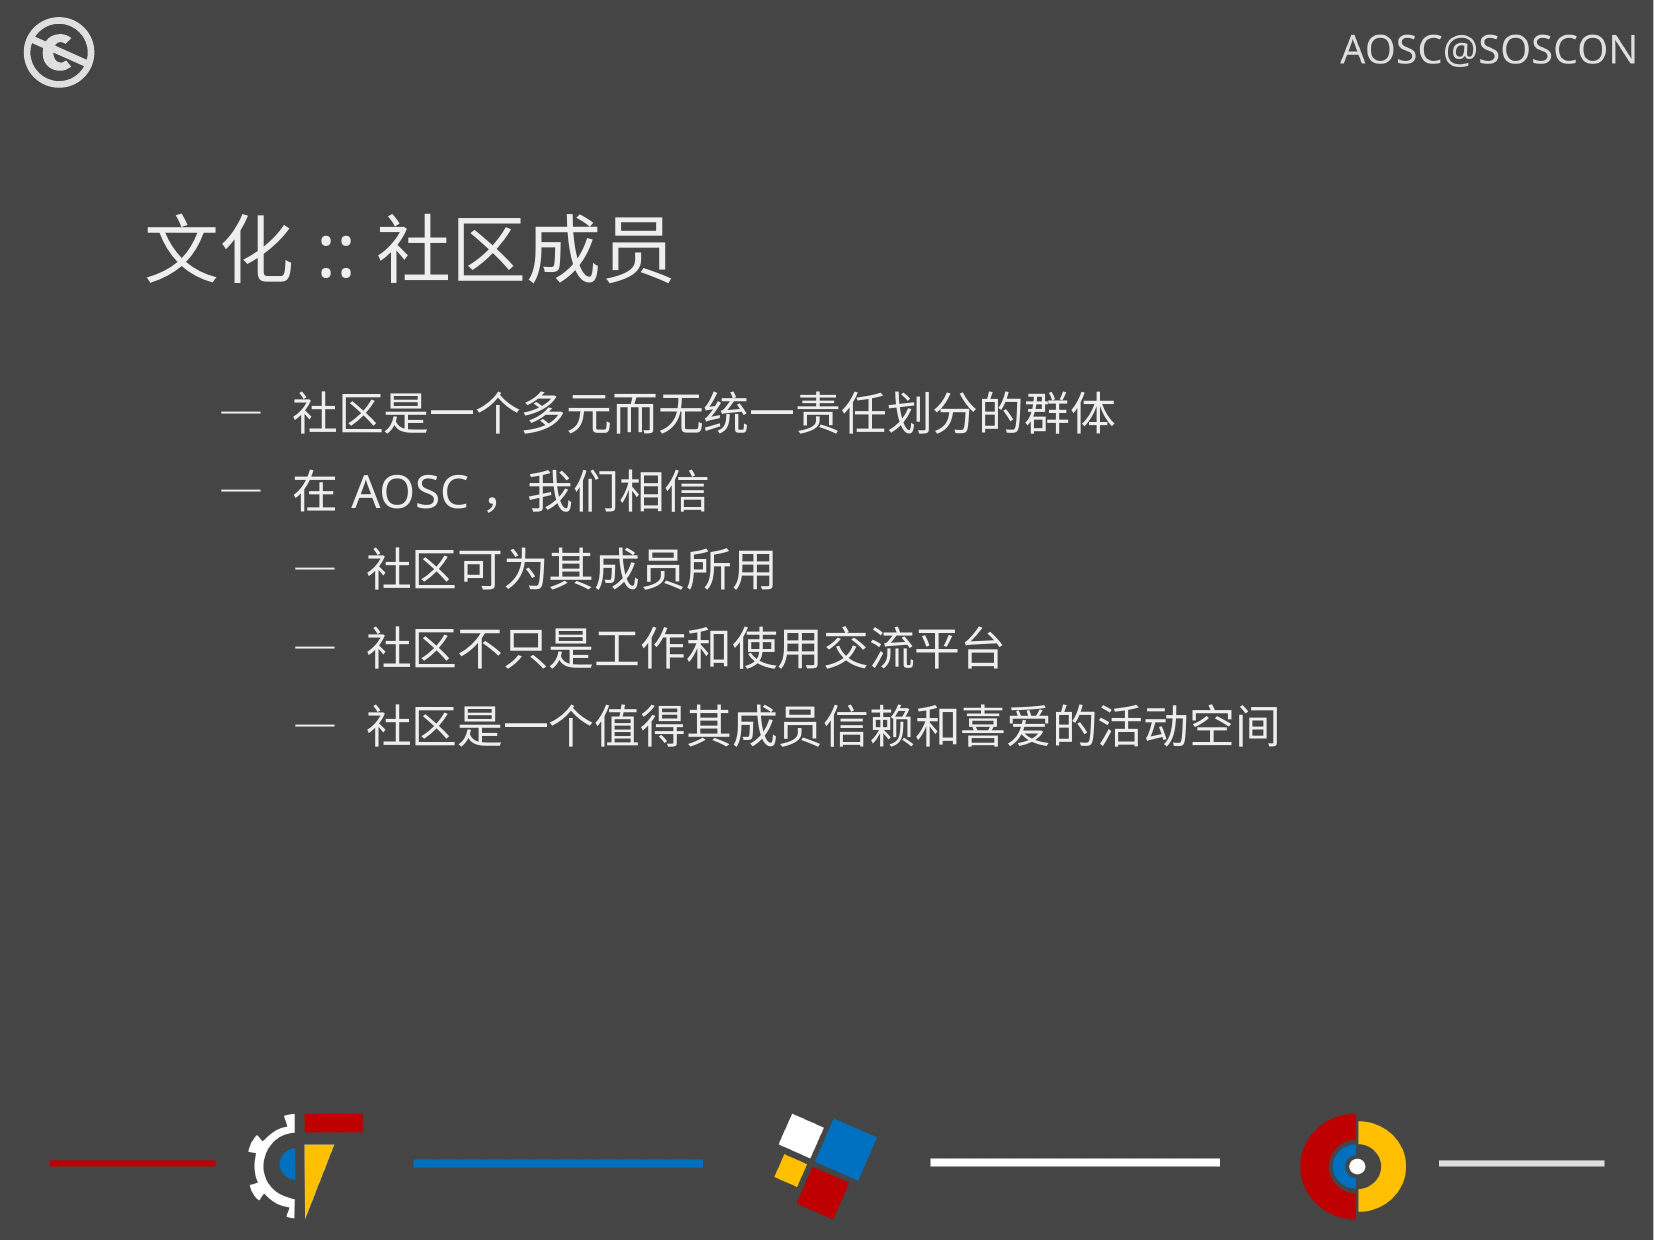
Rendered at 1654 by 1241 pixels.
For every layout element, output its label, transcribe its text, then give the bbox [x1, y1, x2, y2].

picture [0, 0, 1654, 1240]
text_box 文化::社区成员 — 社区是一个多元而无统一责任划分的群体 — 在AOSC，我们相信 — 社区可为其成员所用 — 社区不只是工作和使用交流平台 — 社区是一个值得其成员信赖和喜爱的活动空间 [129, 183, 1536, 1028]
